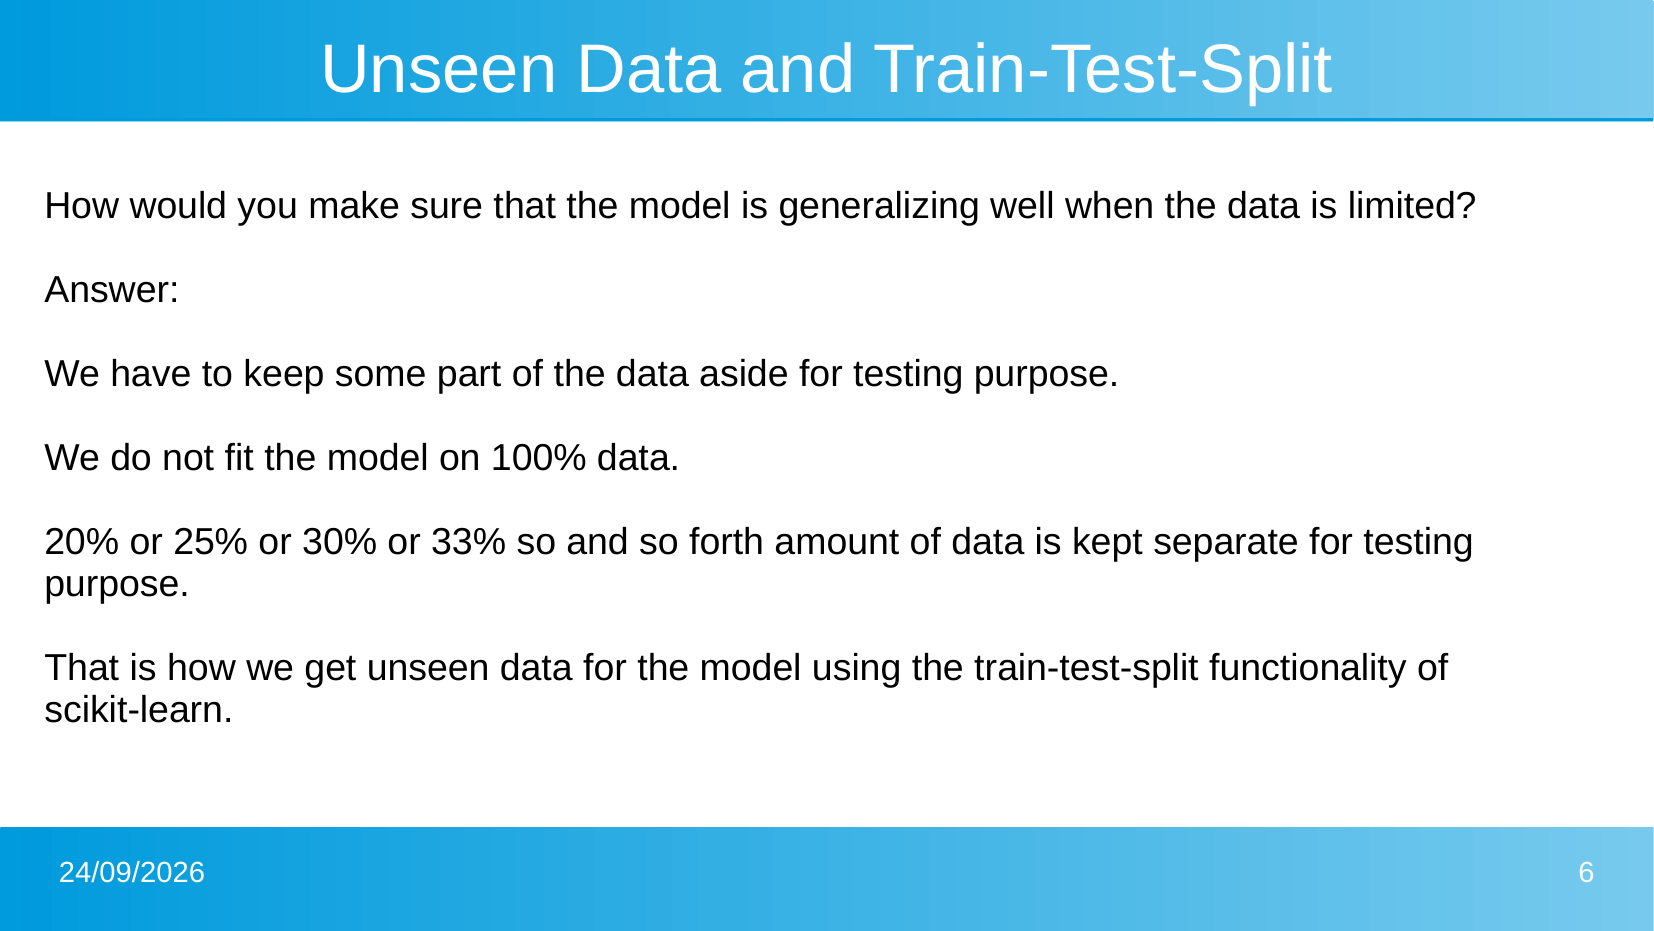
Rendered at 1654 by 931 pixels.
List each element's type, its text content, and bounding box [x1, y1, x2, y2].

title Unseen Data and Train-Test-Split [59, 29, 1595, 108]
text_box How would you make sure that the model is generalizing well when the data is limited? Answer: We have to keep some part of the data aside for testing purpose. We do not fit the model on 100% data. 20% or 25% or 30% or 33% so and so forth amount of data is kept separate for testing purpose. That is how we get unseen data for the model using the train-test-split functionality of scikit-learn. [29, 177, 1565, 738]
